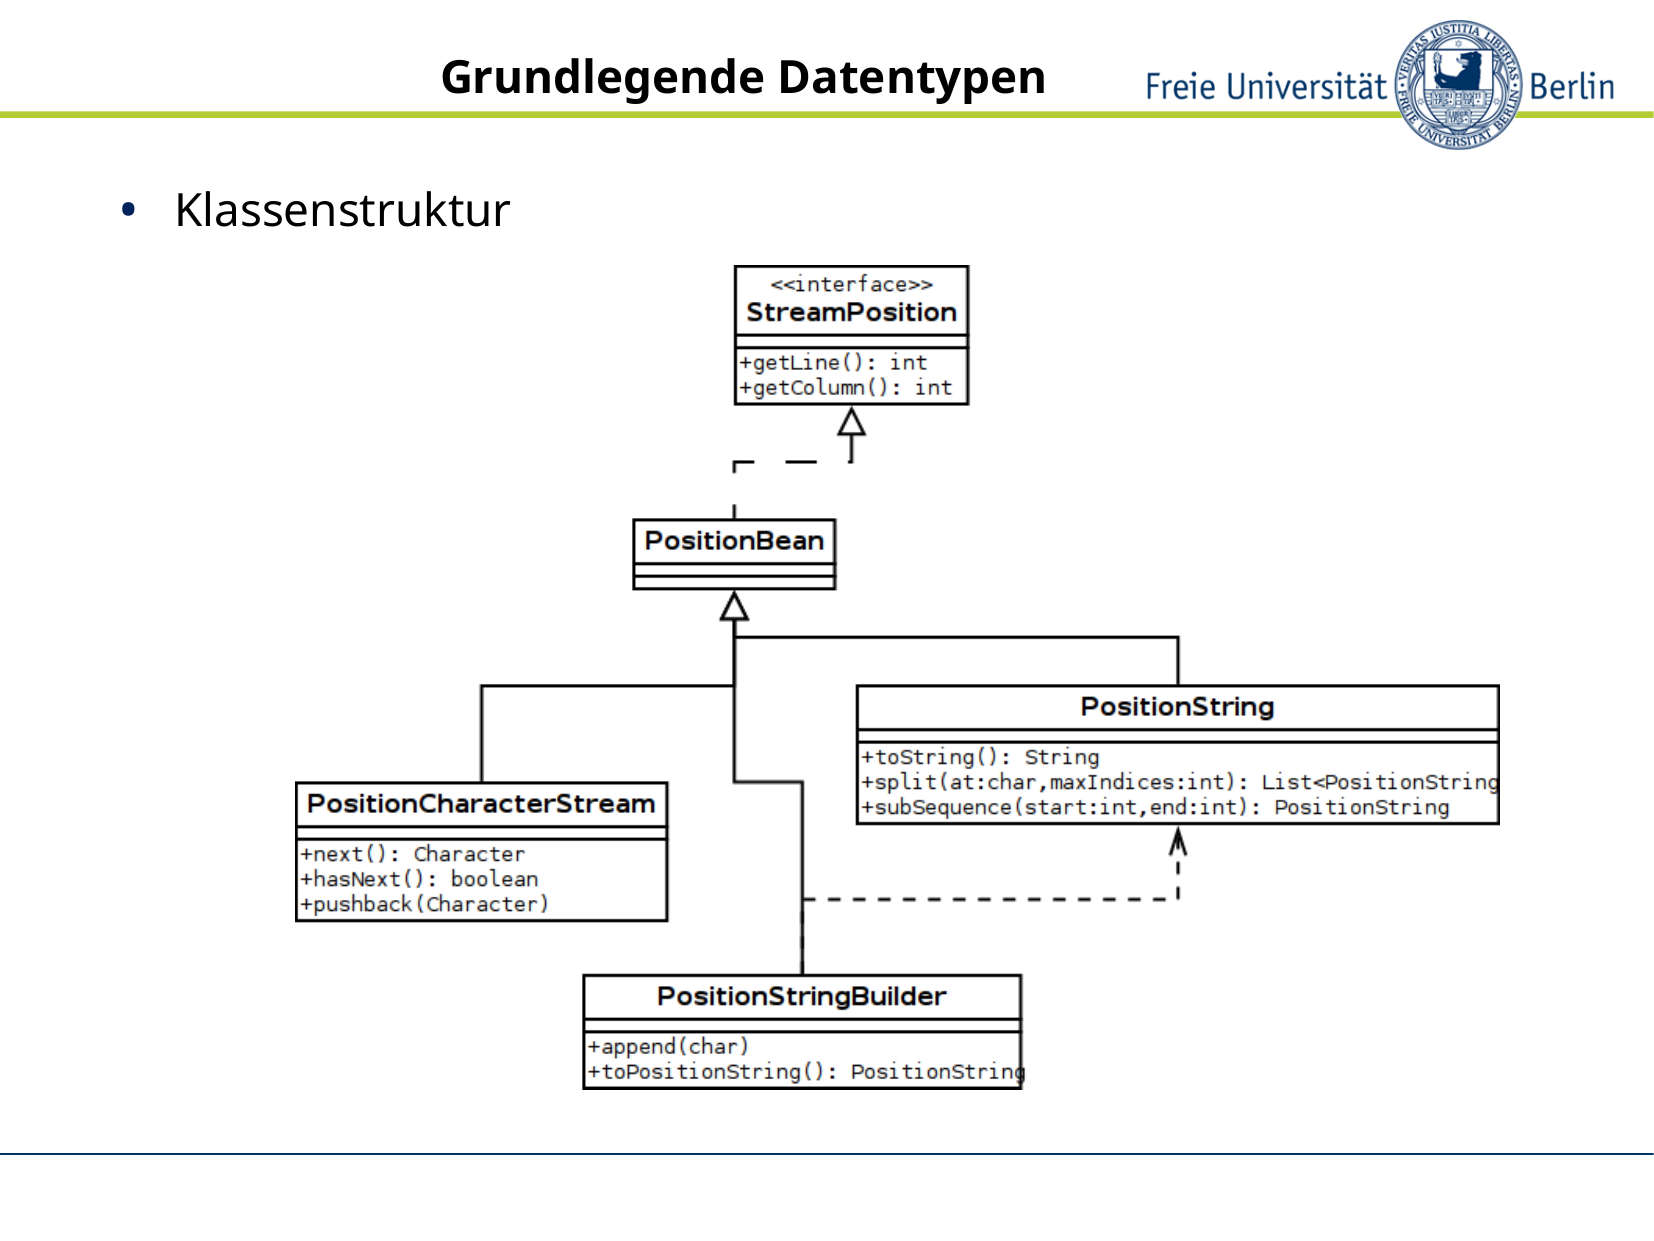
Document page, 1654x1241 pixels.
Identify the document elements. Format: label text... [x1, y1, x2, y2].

list Klassenstruktur [118, 177, 1421, 680]
picture [295, 265, 1500, 1090]
title Grundlegende Datentypen [422, 0, 1654, 152]
